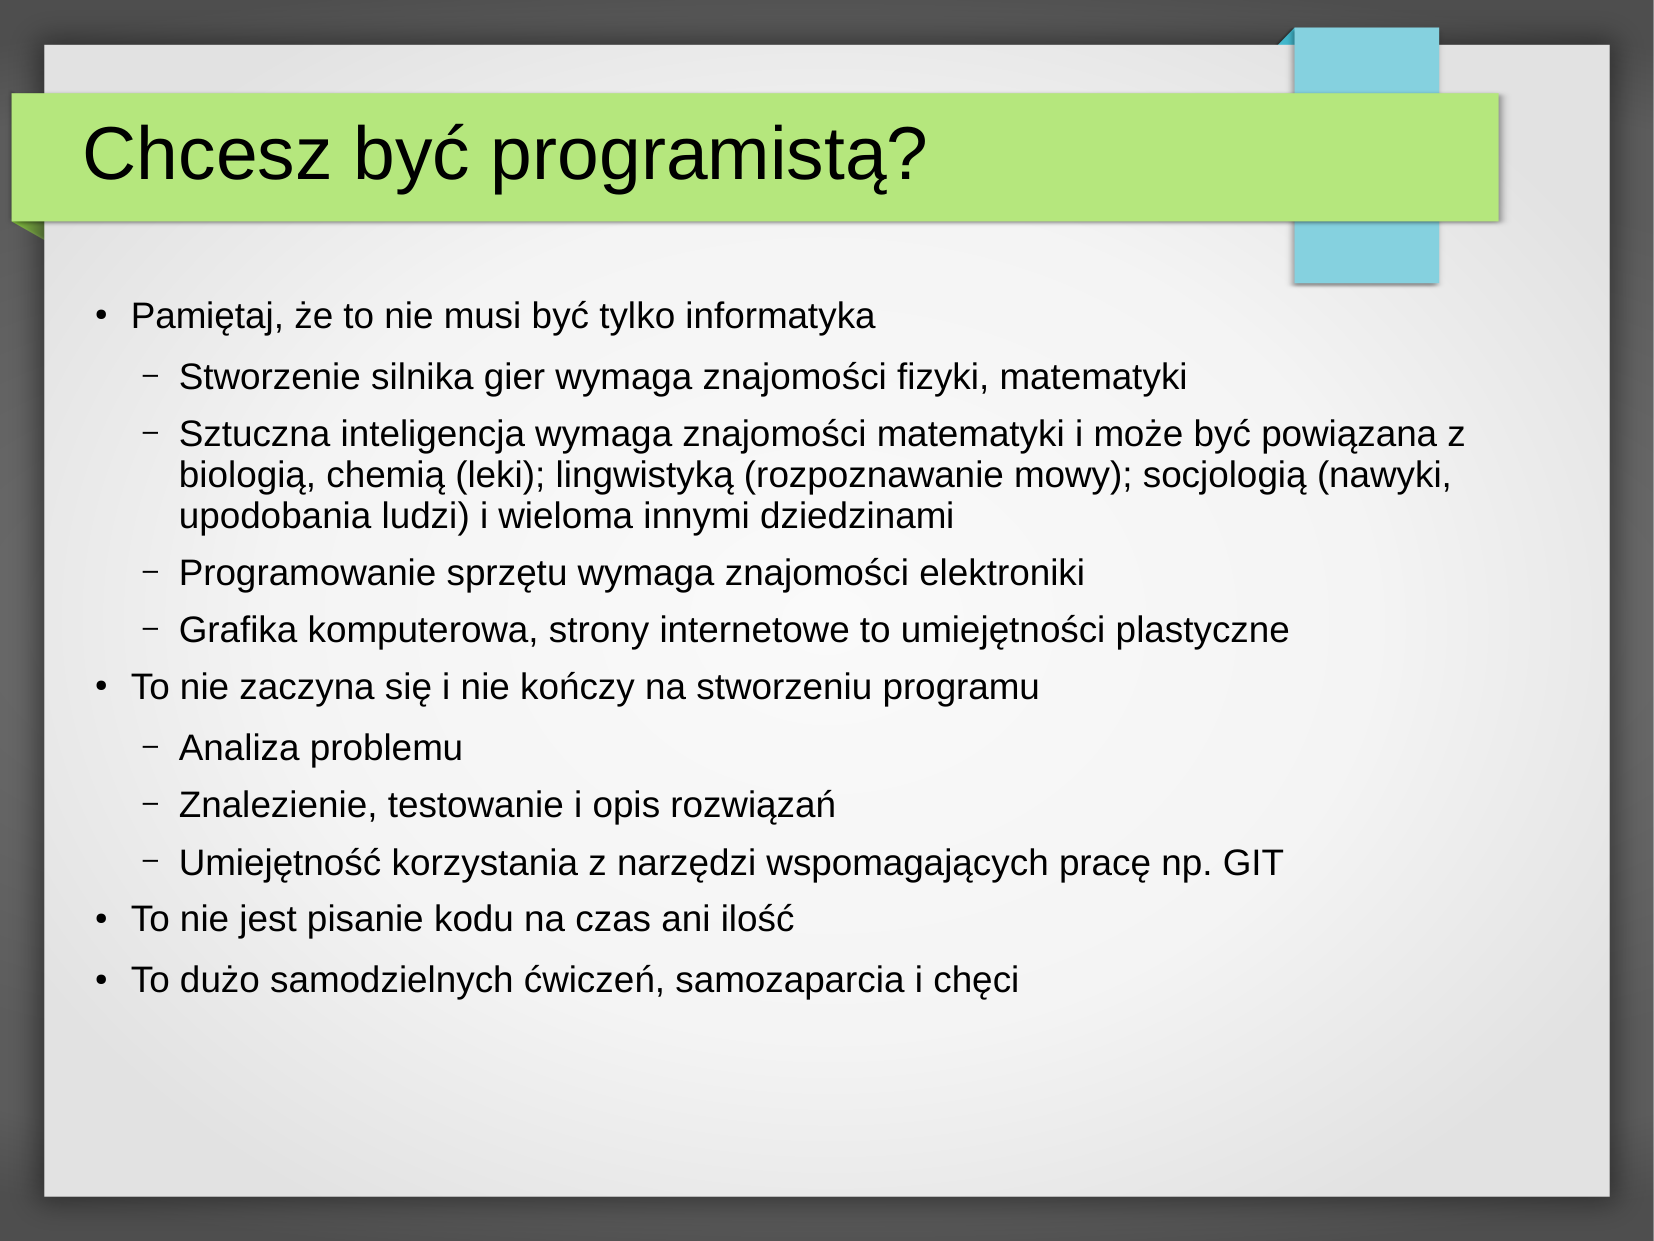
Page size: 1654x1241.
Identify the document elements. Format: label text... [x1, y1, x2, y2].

title Chcesz być programistą? [82, 94, 1264, 213]
list Pamiętaj, że to nie musi być tylko informatyka Stworzenie silnika gier wymaga znajomości fizyki, matematyki Sztuczna inteligencja wymaga znajomości matematyki i może być powiązana z biologią, chemią (leki); lingwistyką (rozpoznawanie mowy); socjologią (nawyki, upodobania ludzi) i wieloma innymi dziedzinami Programowanie sprzętu wymaga znajomości elektroniki Grafika komputerowa, strony internetowe to umiejętności plastyczne To nie zaczyna się i nie kończy na stworzeniu programu Analiza problemu Znalezienie, testowanie i opis rozwiązań Umiejętność korzystania z narzędzi wspomagających pracę np. GIT To nie jest pisanie kodu na czas ani ilość To dużo samodzielnych ćwiczeń, samozaparcia i chęci [82, 295, 1571, 1015]
picture [0, 0, 1654, 1241]
